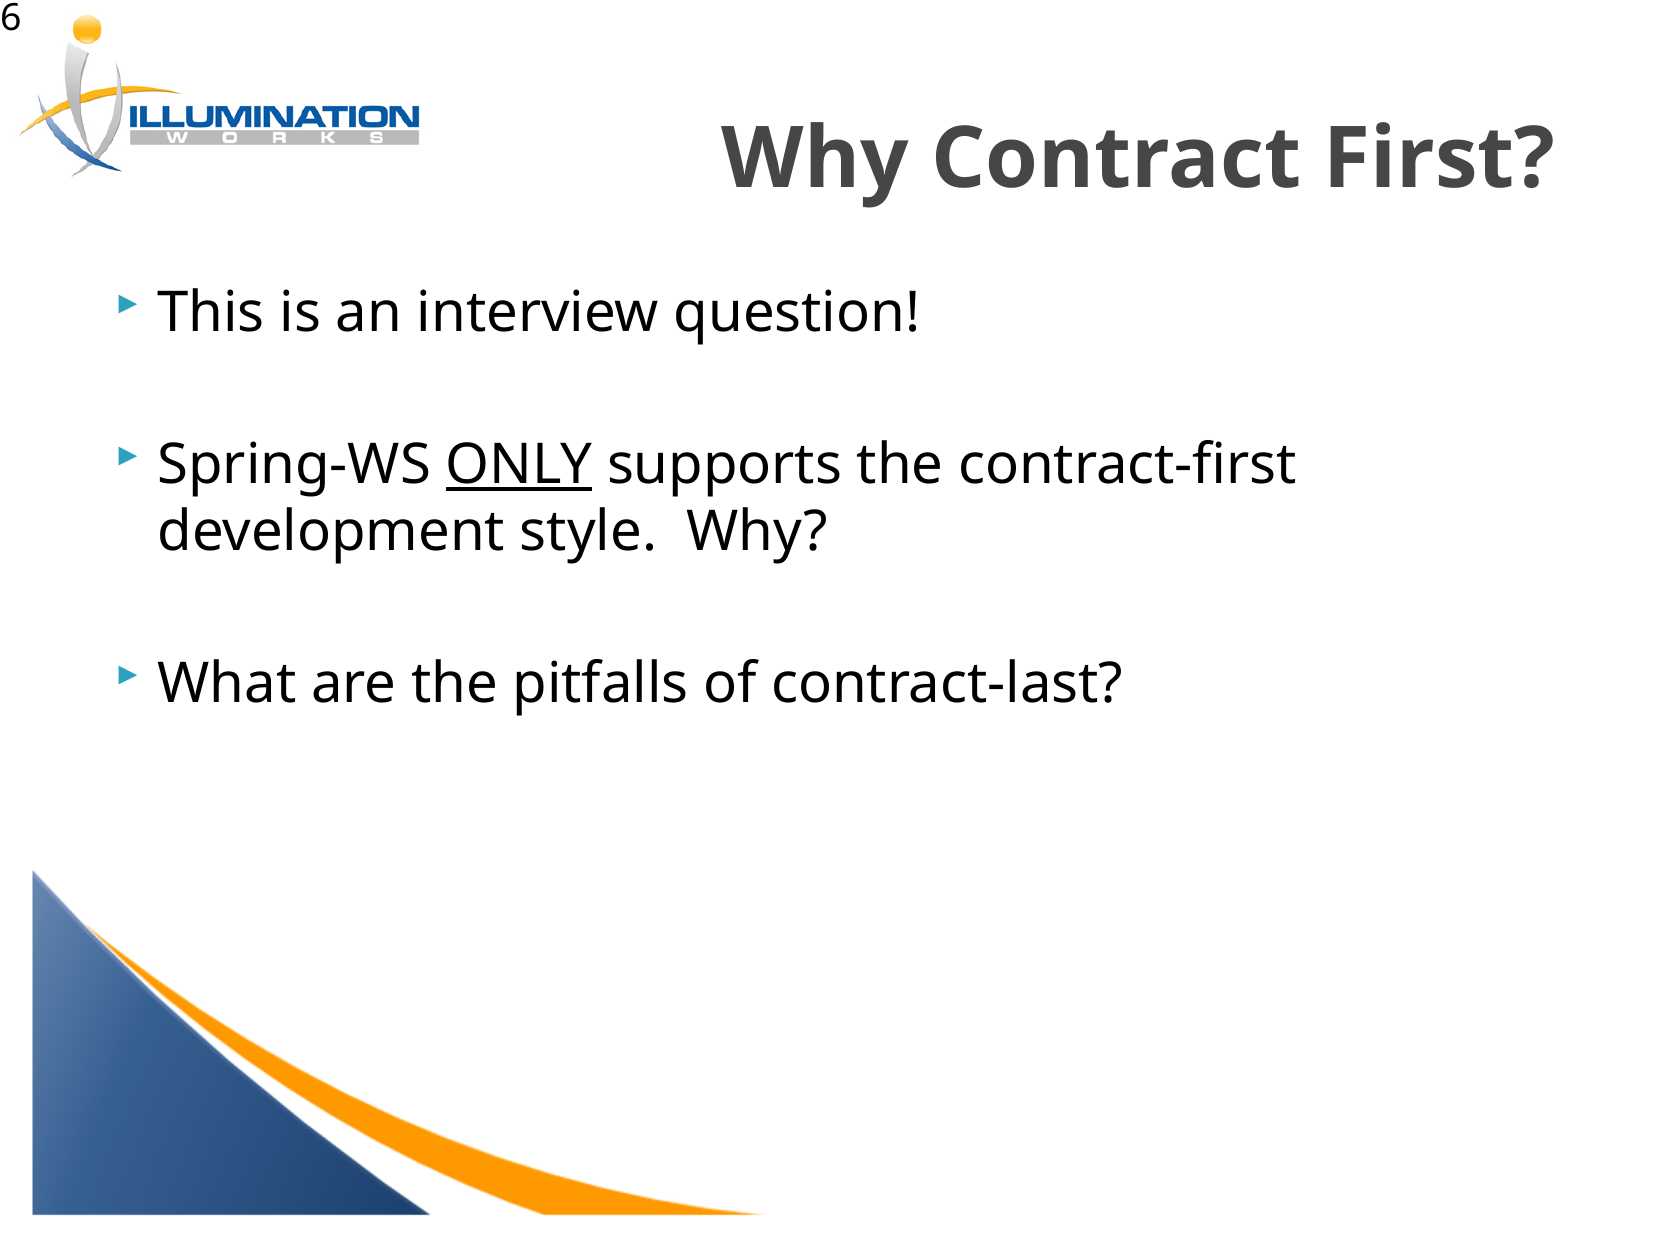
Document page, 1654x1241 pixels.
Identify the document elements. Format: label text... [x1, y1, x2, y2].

picture [21, 839, 767, 1221]
list This is an interview question! Spring-WS ONLY supports the contract-first development style. Why? What are the pitfalls of contract-last? [82, 267, 1571, 1087]
picture [0, 0, 435, 193]
title Why Contract First? [82, 49, 1571, 257]
